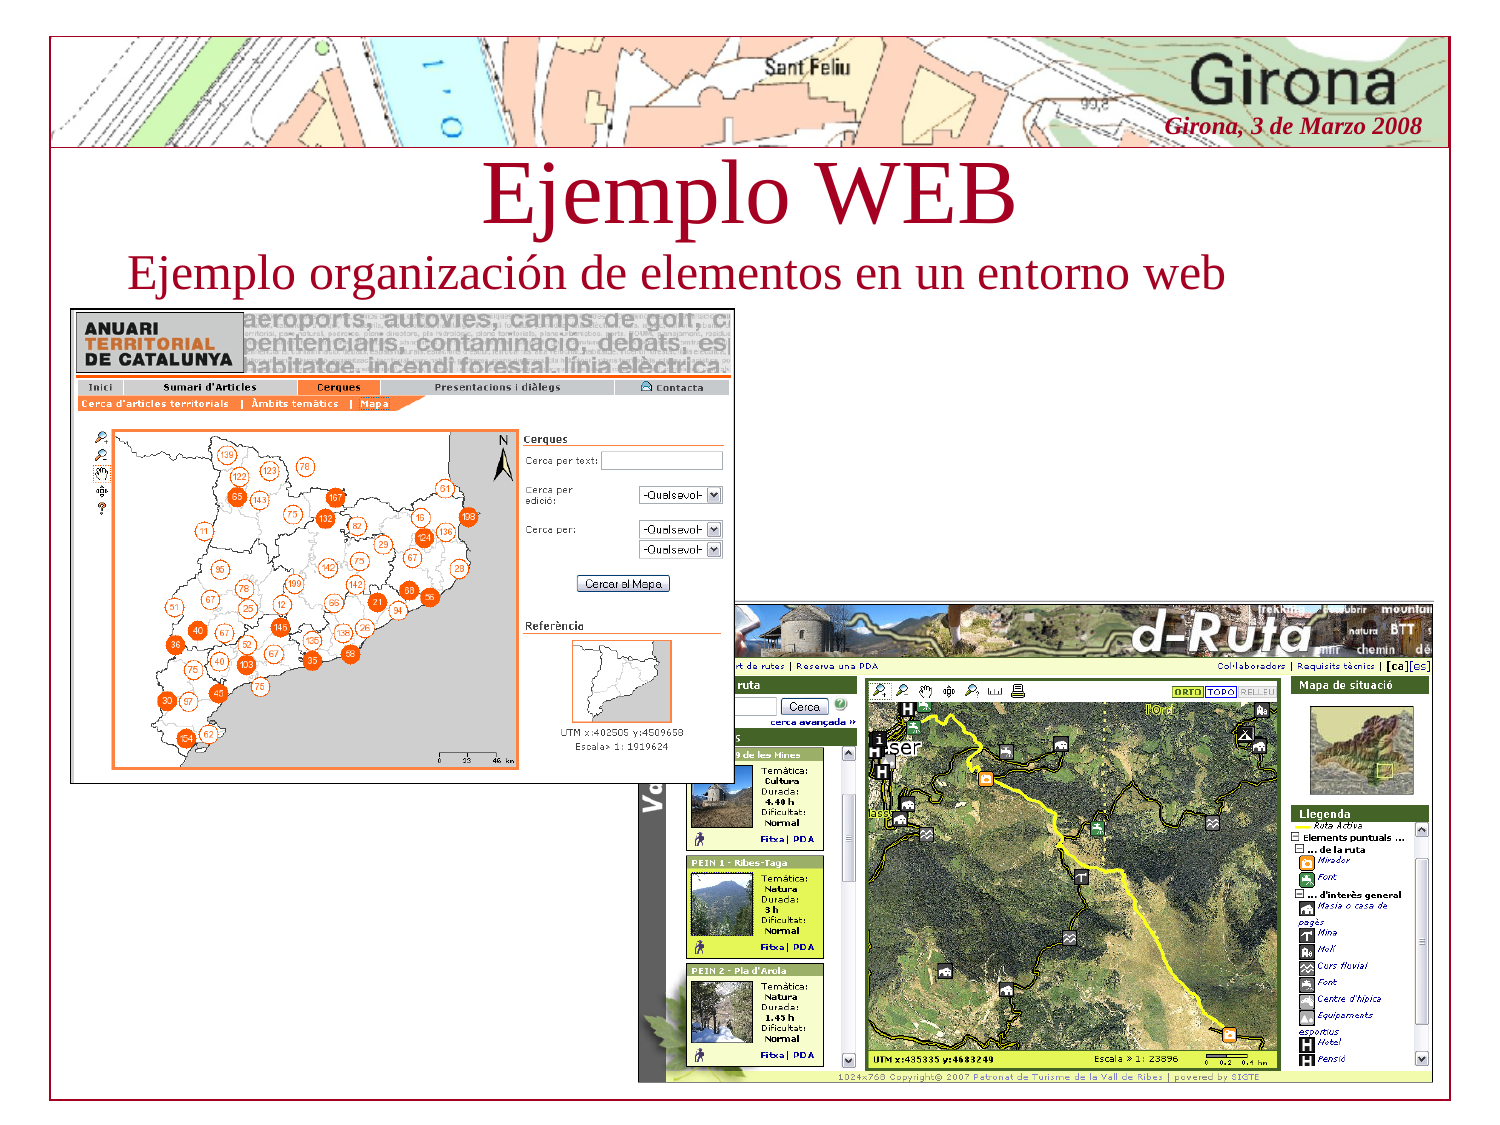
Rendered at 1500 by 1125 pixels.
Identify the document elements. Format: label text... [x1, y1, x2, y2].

picture [637, 600, 1434, 1086]
list Ejemplo organización de elementos en un entorno web [112, 275, 1388, 351]
text_box Ejemplo WEB [76, 109, 1424, 275]
picture [51, 37, 1448, 147]
picture [71, 309, 734, 783]
